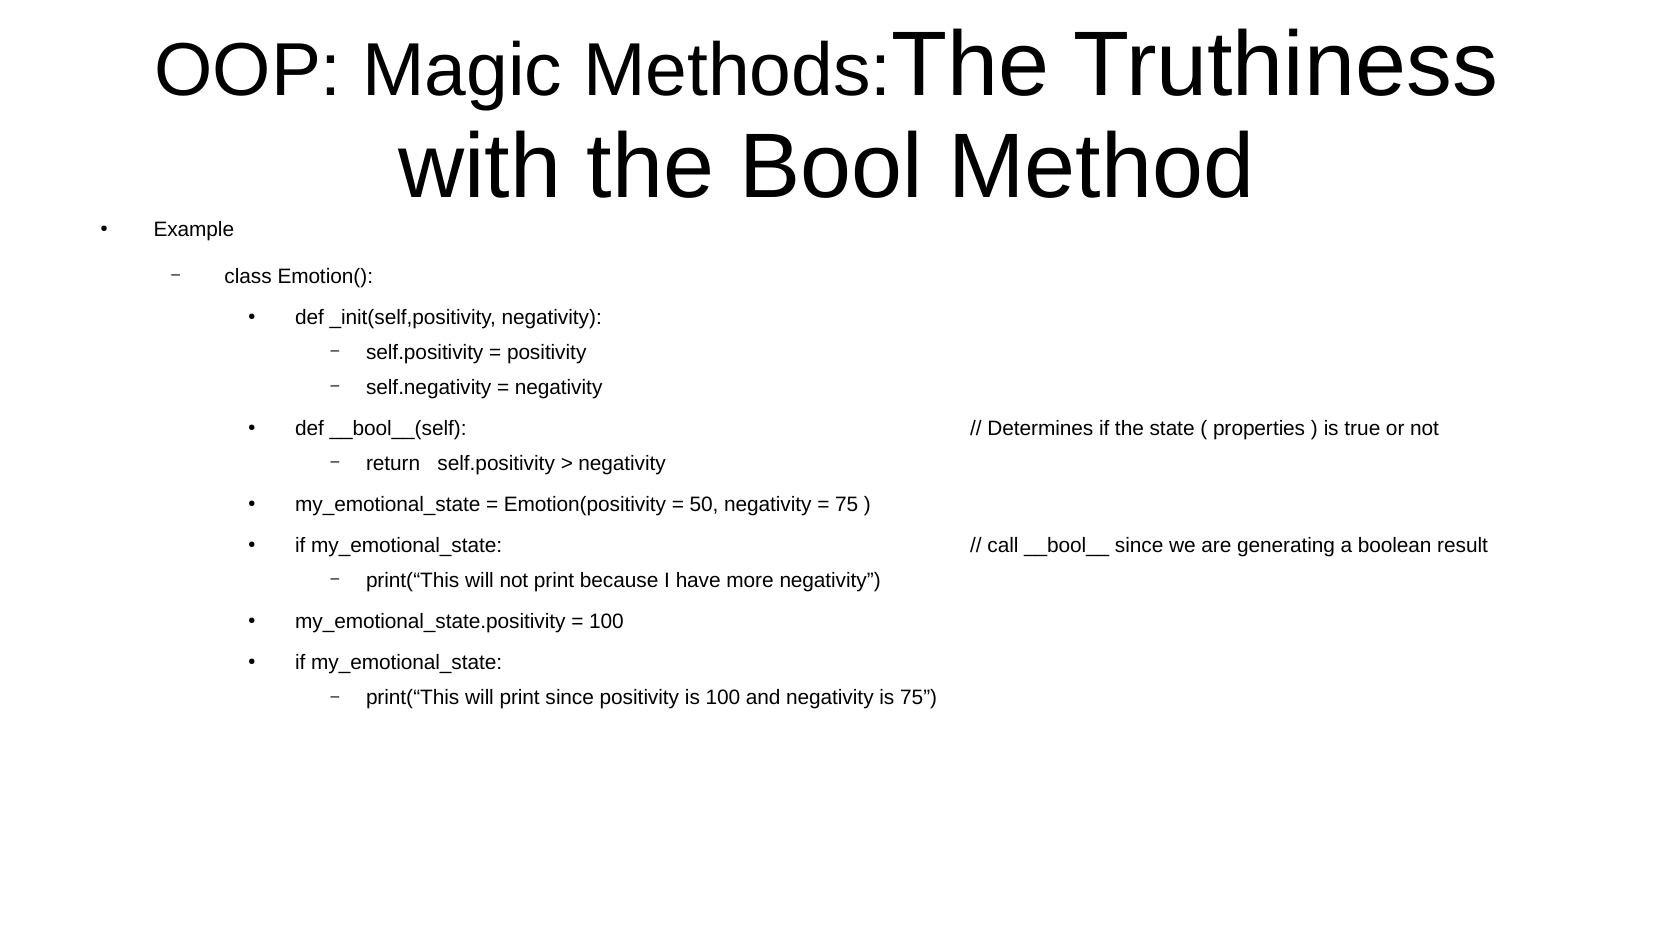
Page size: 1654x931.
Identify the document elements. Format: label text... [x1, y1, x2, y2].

title OOP: Magic Methods:The Truthiness with the Bool Method [82, 12, 1571, 217]
list Example class Emotion(): def _init(self,positivity, negativity): self.positivity = positivity self.negativity = negativity def __bool__(self): // Determines if the state ( properties ) is true or not return self.positivity > negativity my_emotional_state = Emotion(positivity = 50, negativity = 75 ) if my_emotional_state: // call __bool__ since we are generating a boolean result print(“This will not print because I have more negativity”) my_emotional_state.positivity = 100 if my_emotional_state: print(“This will print since positivity is 100 and negativity is 75”) [82, 217, 1636, 916]
